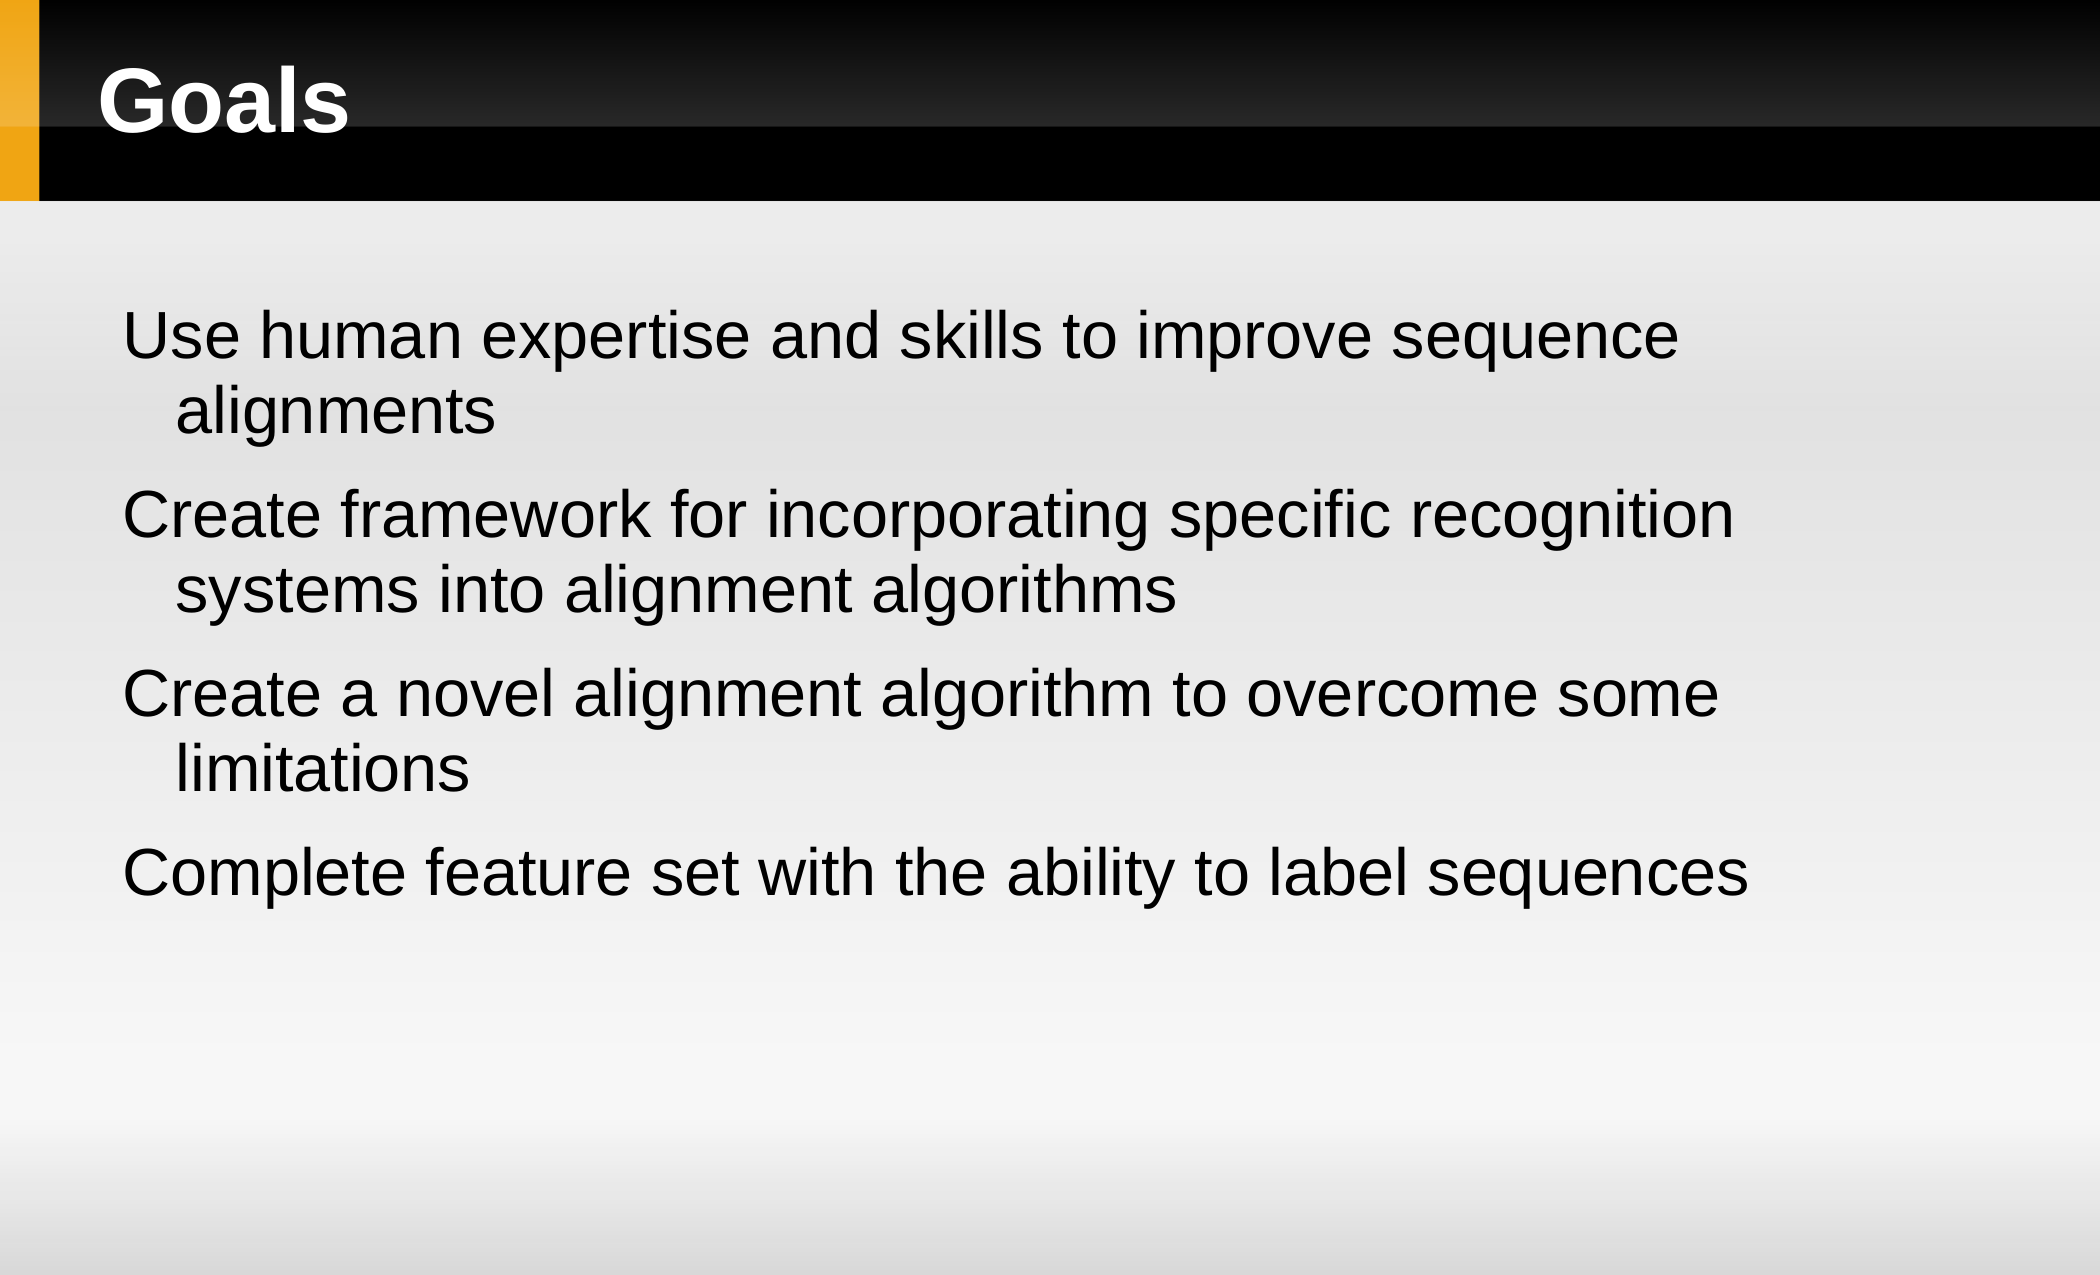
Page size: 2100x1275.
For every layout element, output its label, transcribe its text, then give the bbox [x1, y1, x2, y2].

picture [0, 0, 2100, 1275]
list Use human expertise and skills to improve sequence alignments Create framework for incorporating specific recognition systems into alignment algorithms Create a novel alignment algorithm to overcome some limitations Complete feature set with the ability to label sequences [104, 298, 1995, 1140]
title Goals [97, 19, 1988, 183]
